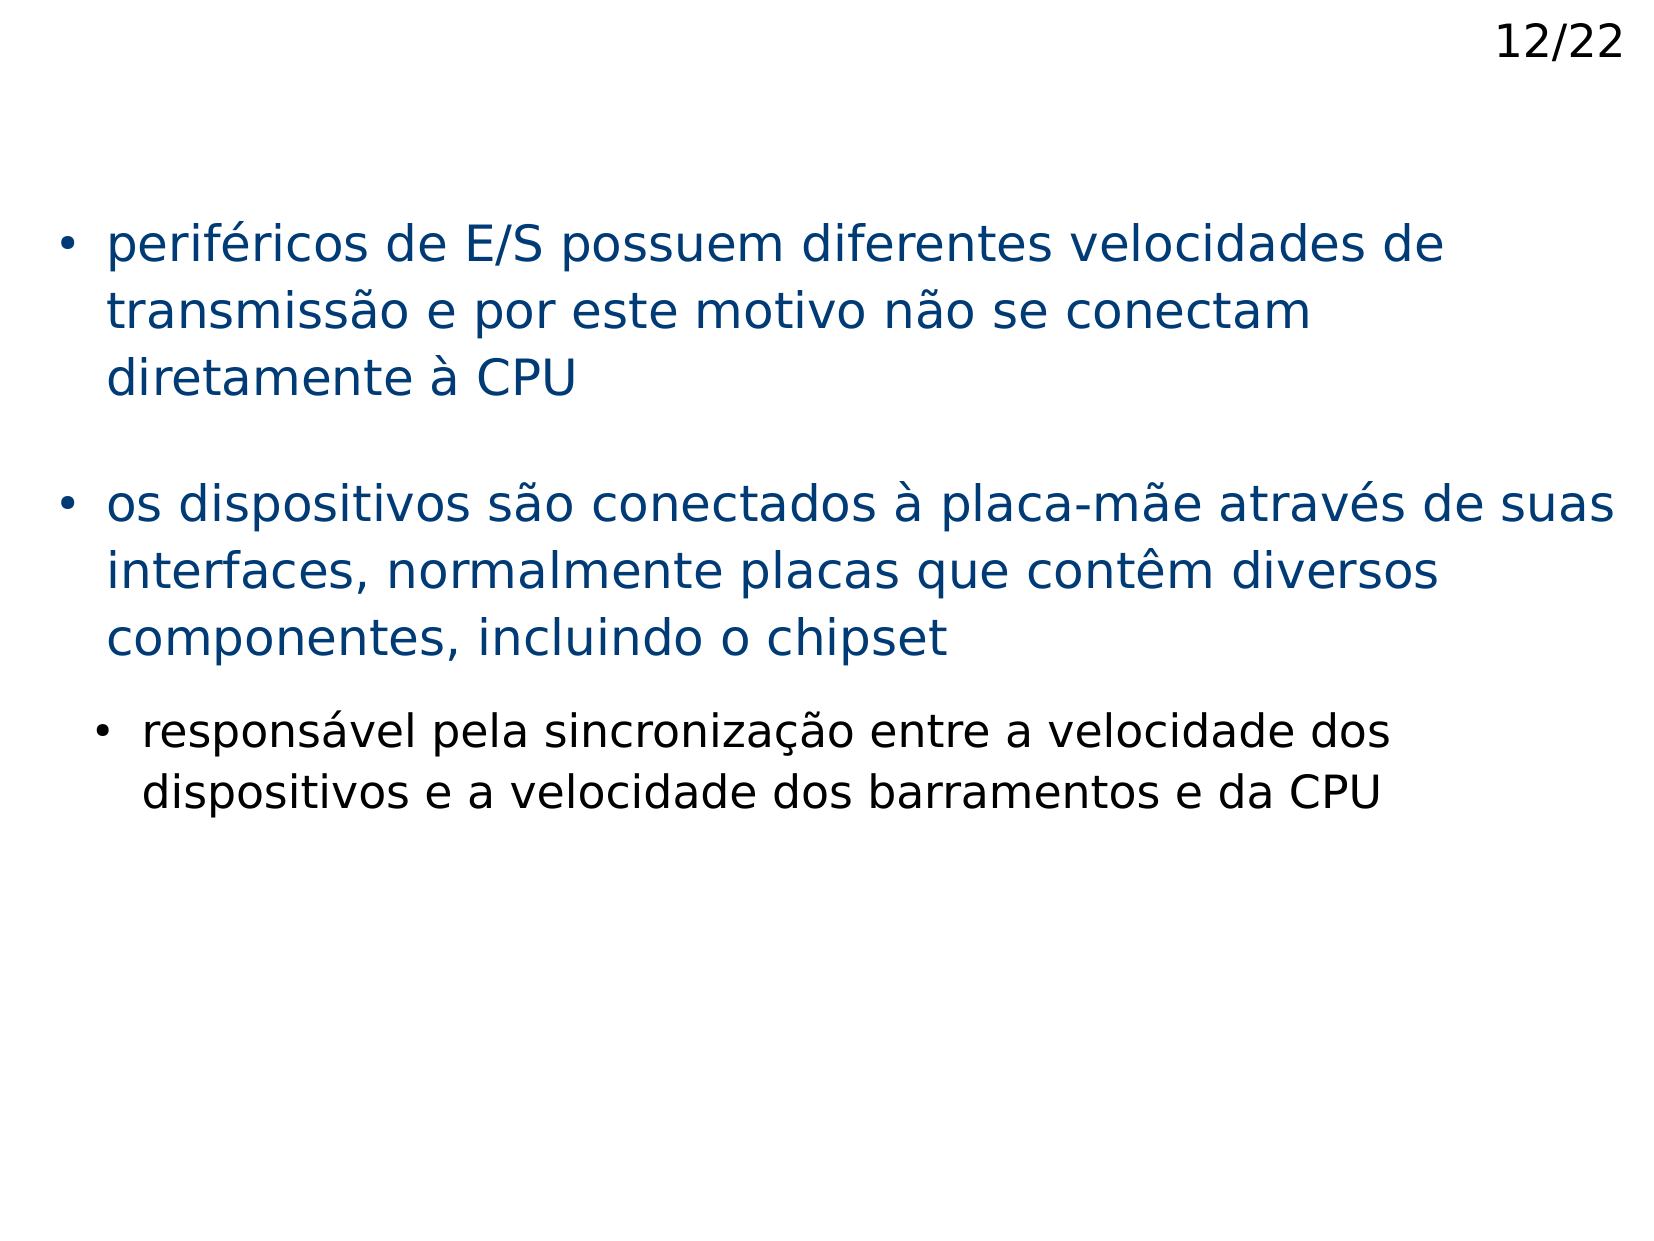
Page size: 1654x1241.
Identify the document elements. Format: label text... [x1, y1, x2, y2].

list periféricos de E/S possuem diferentes velocidades de transmissão e por este motivo não se conectam diretamente à CPU os dispositivos são conectados à placa-mãe através de suas interfaces, normalmente placas que contêm diversos componentes, incluindo o chipset responsável pela sincronização entre a velocidade dos dispositivos e a velocidade dos barramentos e da CPU [59, 206, 1625, 1211]
